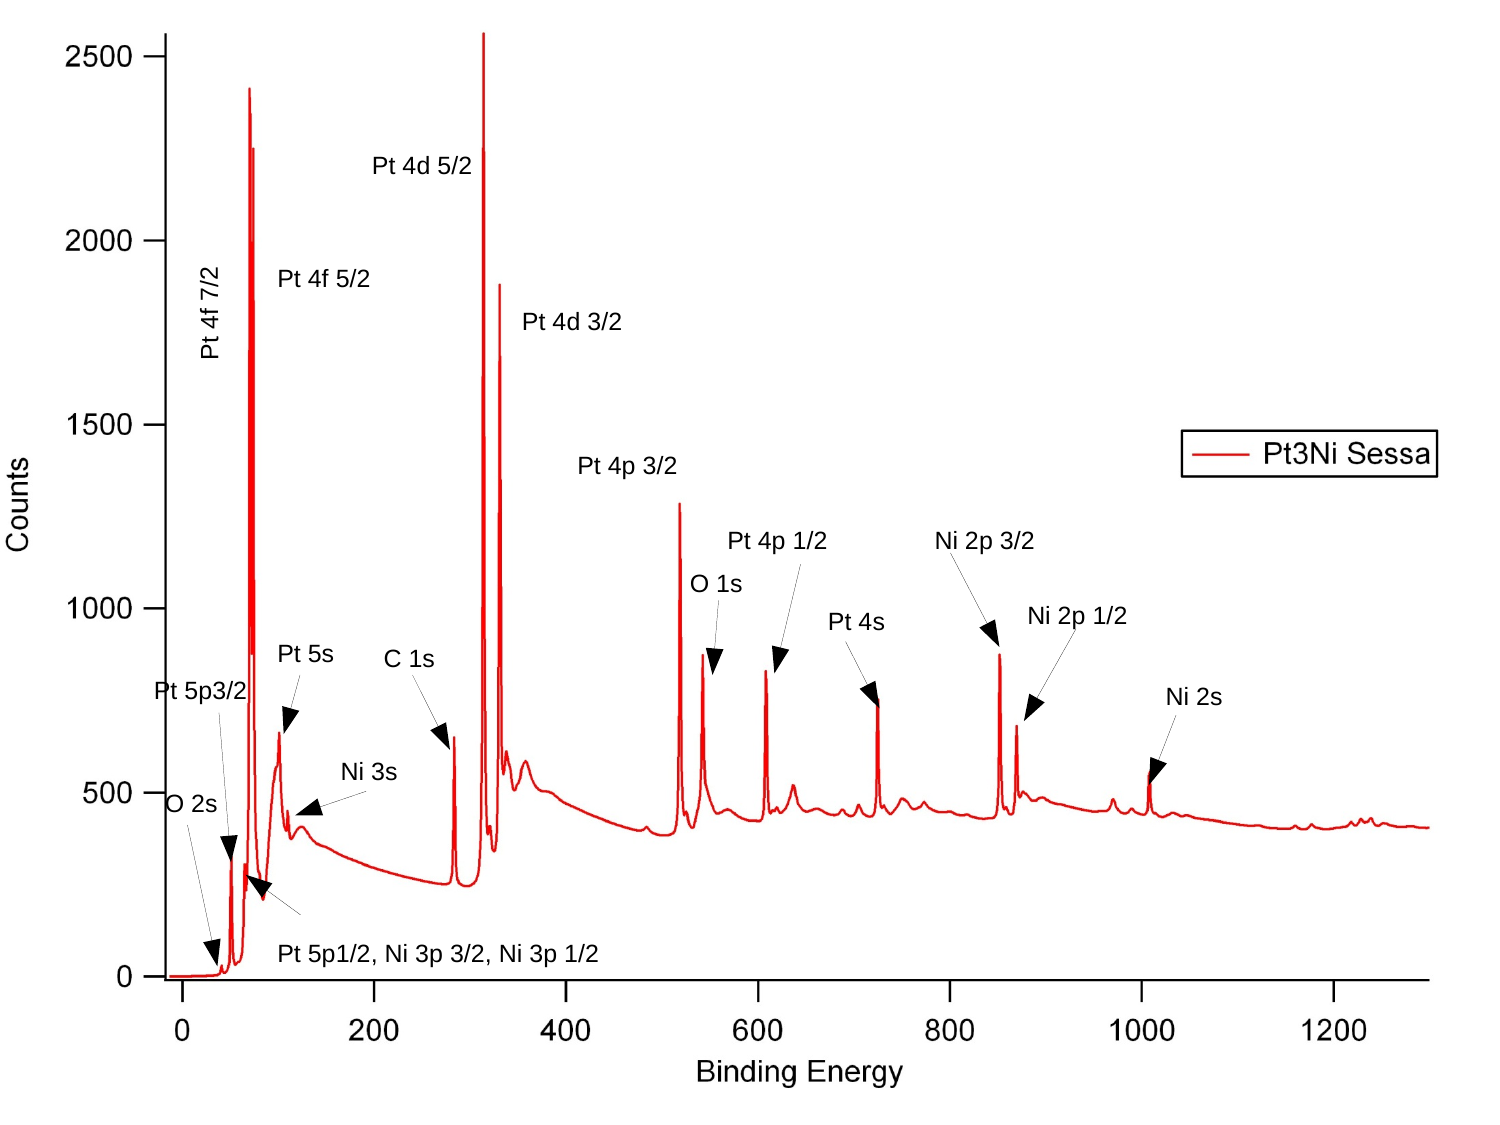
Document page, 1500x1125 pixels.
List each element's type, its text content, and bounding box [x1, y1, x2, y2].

picture [0, 0, 1500, 1088]
text_box Pt 4p 3/2 [562, 444, 693, 488]
text_box Pt 5s [262, 632, 350, 676]
text_box Pt 4f 5/2 [262, 257, 387, 300]
text_box O 1s [675, 562, 758, 606]
text_box Pt 5p1/2, Ni 3p 3/2, Ni 3p 1/2 [262, 932, 615, 976]
text_box Ni 3s [325, 750, 413, 793]
text_box Pt 4f 7/2 [187, 251, 232, 376]
text_box C 1s [368, 637, 451, 681]
text_box O 2s [225, 782, 233, 826]
text_box Ni 2p 1/2 [1012, 594, 1143, 638]
text_box Ni 2p 3/2 [919, 519, 1051, 563]
text_box Pt 4s [813, 600, 901, 643]
text_box Pt 4d 5/2 [357, 144, 488, 188]
text_box Ni 2s [1150, 675, 1238, 718]
text_box O 2s [150, 782, 227, 826]
text_box Pt 4d 3/2 [507, 299, 638, 343]
text_box Pt 5p3/2 [139, 669, 263, 713]
text_box Pt 4p 1/2 [712, 519, 843, 563]
